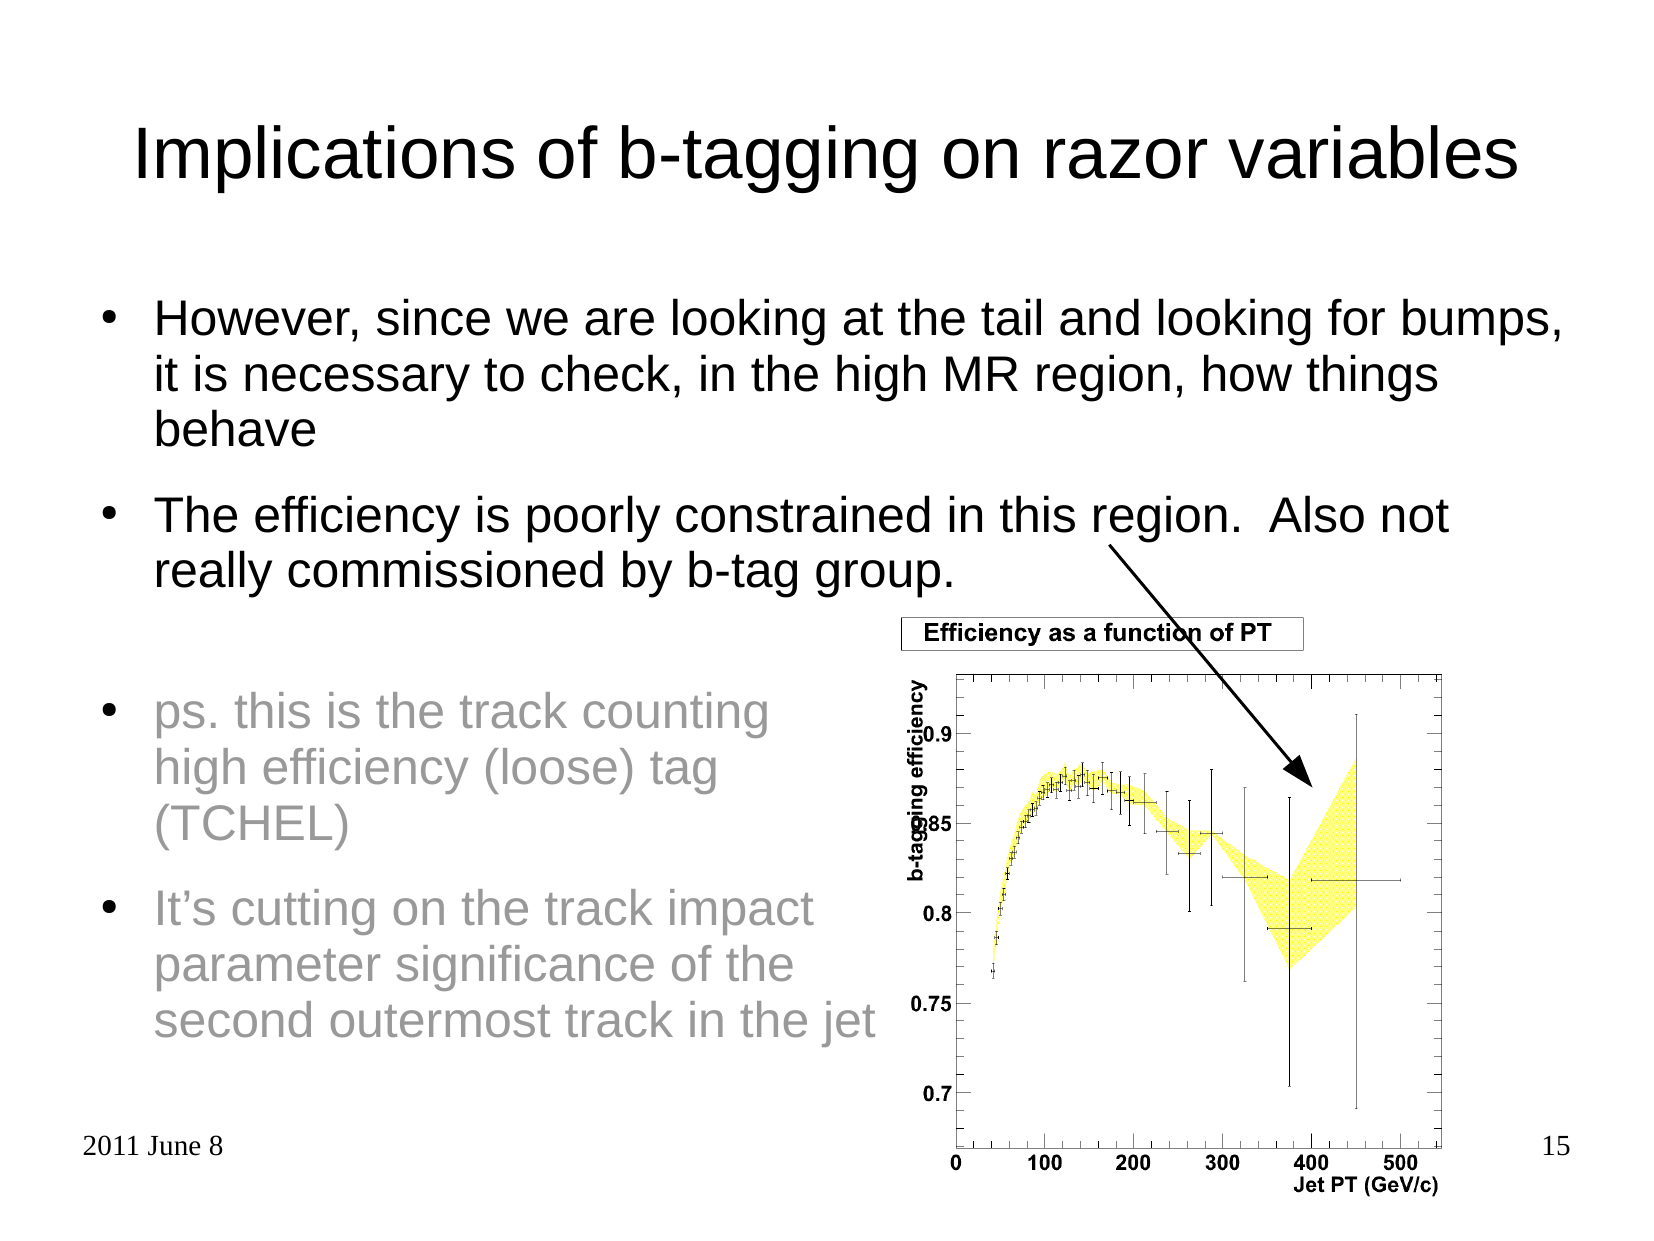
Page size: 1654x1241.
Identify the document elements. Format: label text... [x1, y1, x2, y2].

title Implications of b-tagging on razor variables [82, 56, 1571, 250]
picture [895, 1094, 1502, 1207]
list However, since we are looking at the tail and looking for bumps, it is necessary to check, in the high MR region, how things behave The efficiency is poorly constrained in this region. Also not really commissioned by b-tag group. ps. this is the track counting high efficiency (loose) tag (TCHEL) It’s cutting on the track impact parameter significance of the second outermost track in the jet [82, 290, 1571, 1094]
